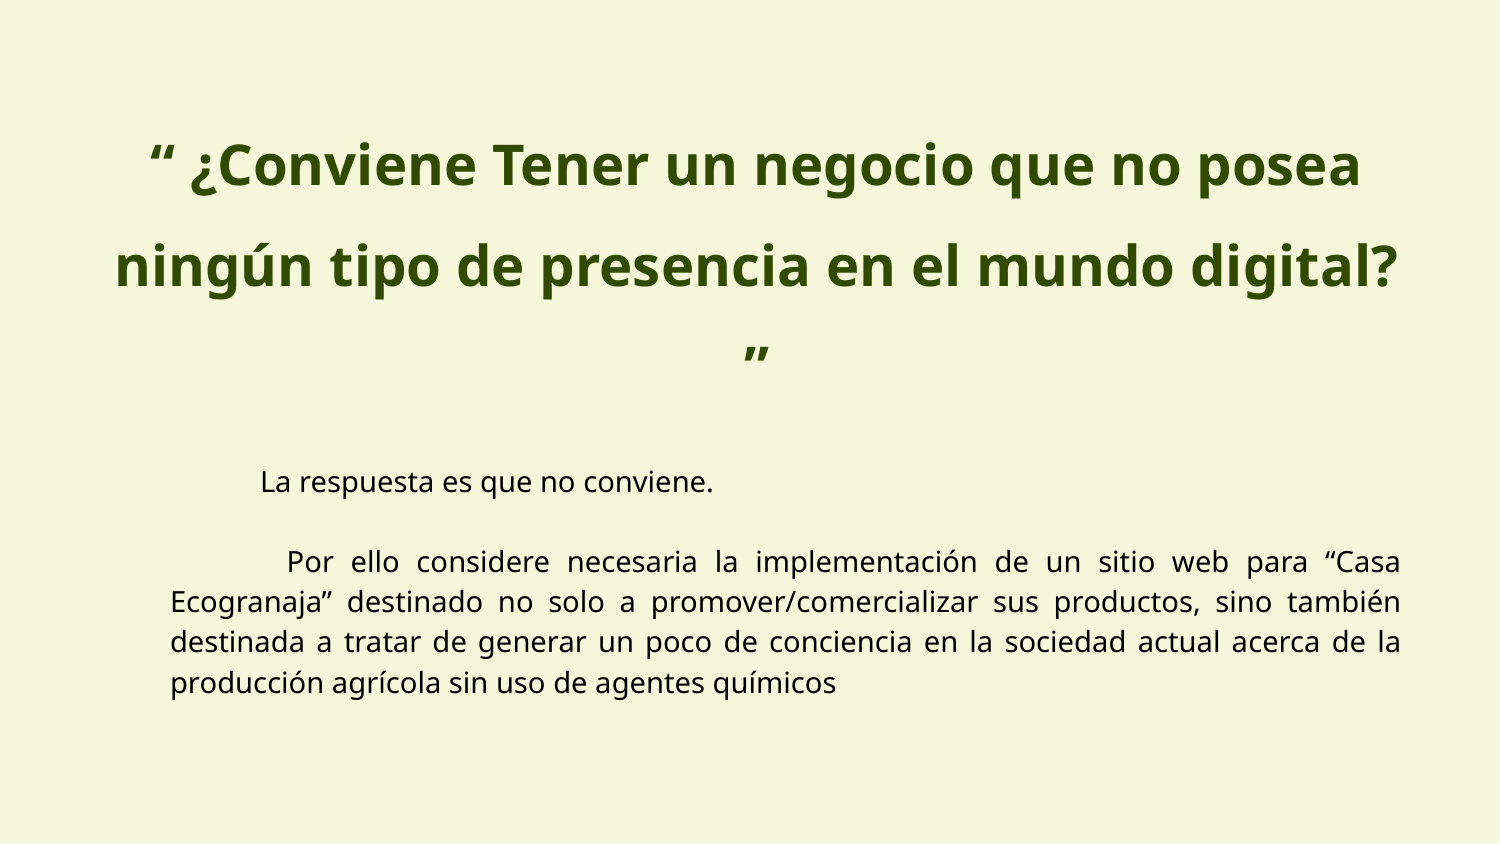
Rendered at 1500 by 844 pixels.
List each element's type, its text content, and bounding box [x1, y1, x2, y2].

list La respuesta es que no conviene. Por ello considere necesaria la implementación de un sitio web para “Casa Ecogranaja” destinado no solo a promover/comercializar sus productos, sino también destinada a tratar de generar un poco de conciencia en la sociedad actual acerca de la producción agrícola sin uso de agentes químicos [154, 442, 1418, 712]
title “ ¿Conviene Tener un negocio que no posea ningún tipo de presencia en el mundo digital? ” [95, 80, 1418, 178]
